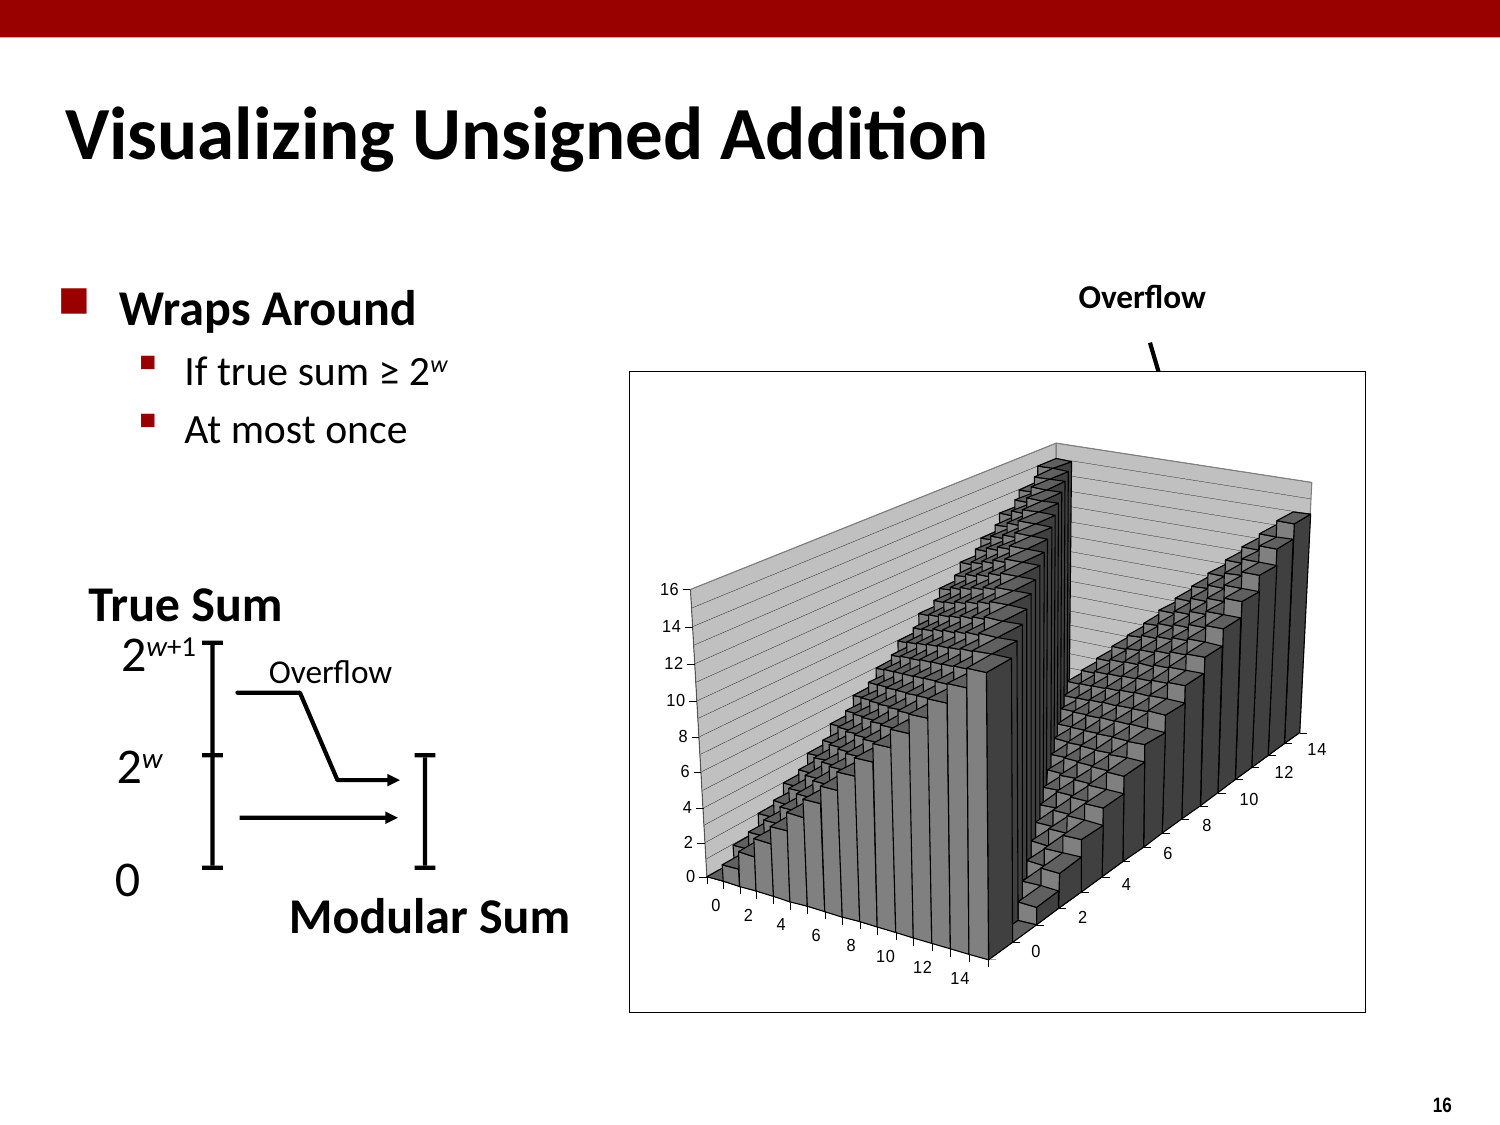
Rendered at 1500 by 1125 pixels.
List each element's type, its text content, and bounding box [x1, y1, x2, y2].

text_box 0 [100, 838, 156, 914]
text_box True Sum [73, 563, 298, 639]
text_box 2w [101, 726, 178, 802]
list Wraps Around If true sum ≥ 2w At most once [47, 267, 618, 1125]
picture [624, 366, 1373, 1019]
text_box Overflow [254, 642, 408, 698]
text_box Overflow [1063, 267, 1221, 323]
text_box Modular Sum [274, 876, 586, 952]
title Visualizing Unsigned Addition [50, 83, 1339, 175]
text_box 2w+1 [106, 639, 212, 689]
